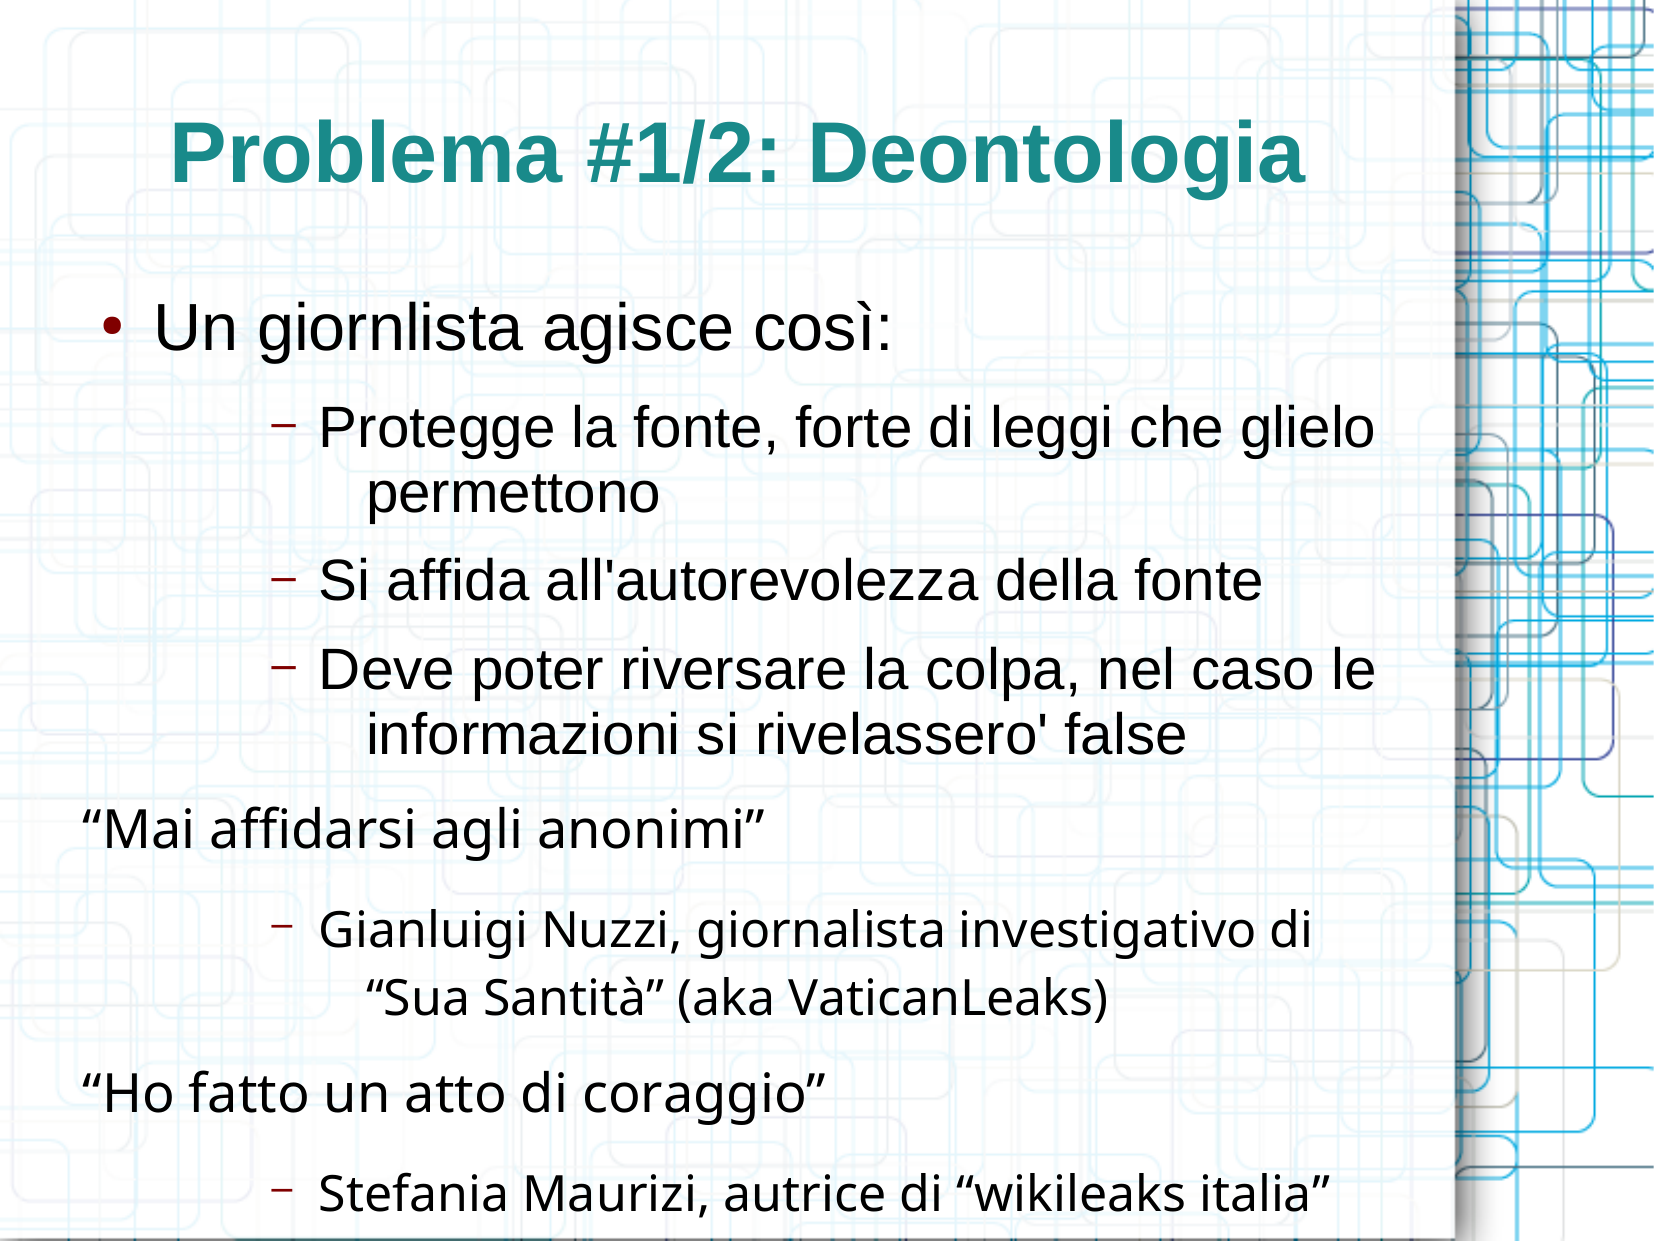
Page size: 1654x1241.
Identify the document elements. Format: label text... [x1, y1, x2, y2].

picture [0, 0, 1654, 1241]
list Un giornlista agisce così: Protegge la fonte, forte di leggi che glielo permettono Si affida all'autorevolezza della fonte Deve poter riversare la colpa, nel caso le informazioni si rivelassero' false “Mai affidarsi agli anonimi” Gianluigi Nuzzi, giornalista investigativo di “Sua Santità” (aka VaticanLeaks) “Ho fatto un atto di coraggio” Stefania Maurizi, autrice di “wikileaks italia” [82, 290, 1418, 1174]
title Problema #1/2: Deontologia [59, 49, 1418, 257]
